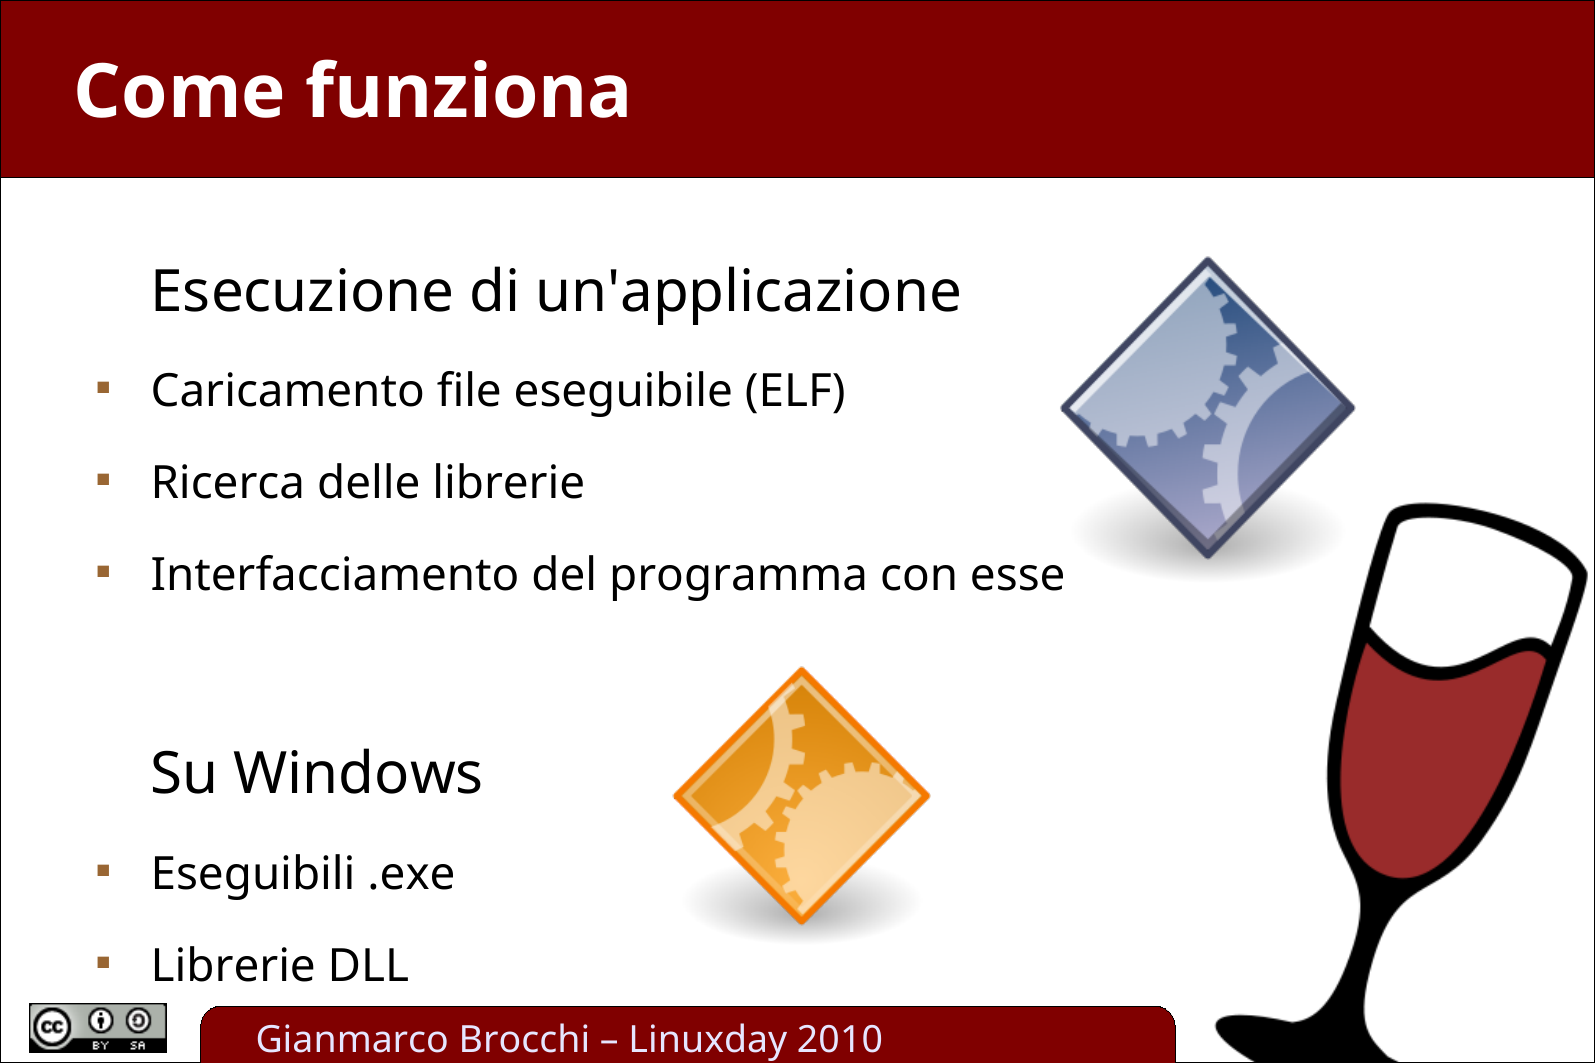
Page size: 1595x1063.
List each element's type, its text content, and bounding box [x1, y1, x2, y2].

list Esecuzione di un'applicazione Caricamento file eseguibile (ELF) Ricerca delle librerie Interfacciamento del programma con esse Su Windows Eseguibili .exe Librerie DLL [79, 248, 1093, 985]
picture [649, 649, 951, 952]
picture [29, 1003, 167, 1053]
picture [1033, 236, 1595, 1063]
title Come funziona [74, 0, 1510, 178]
